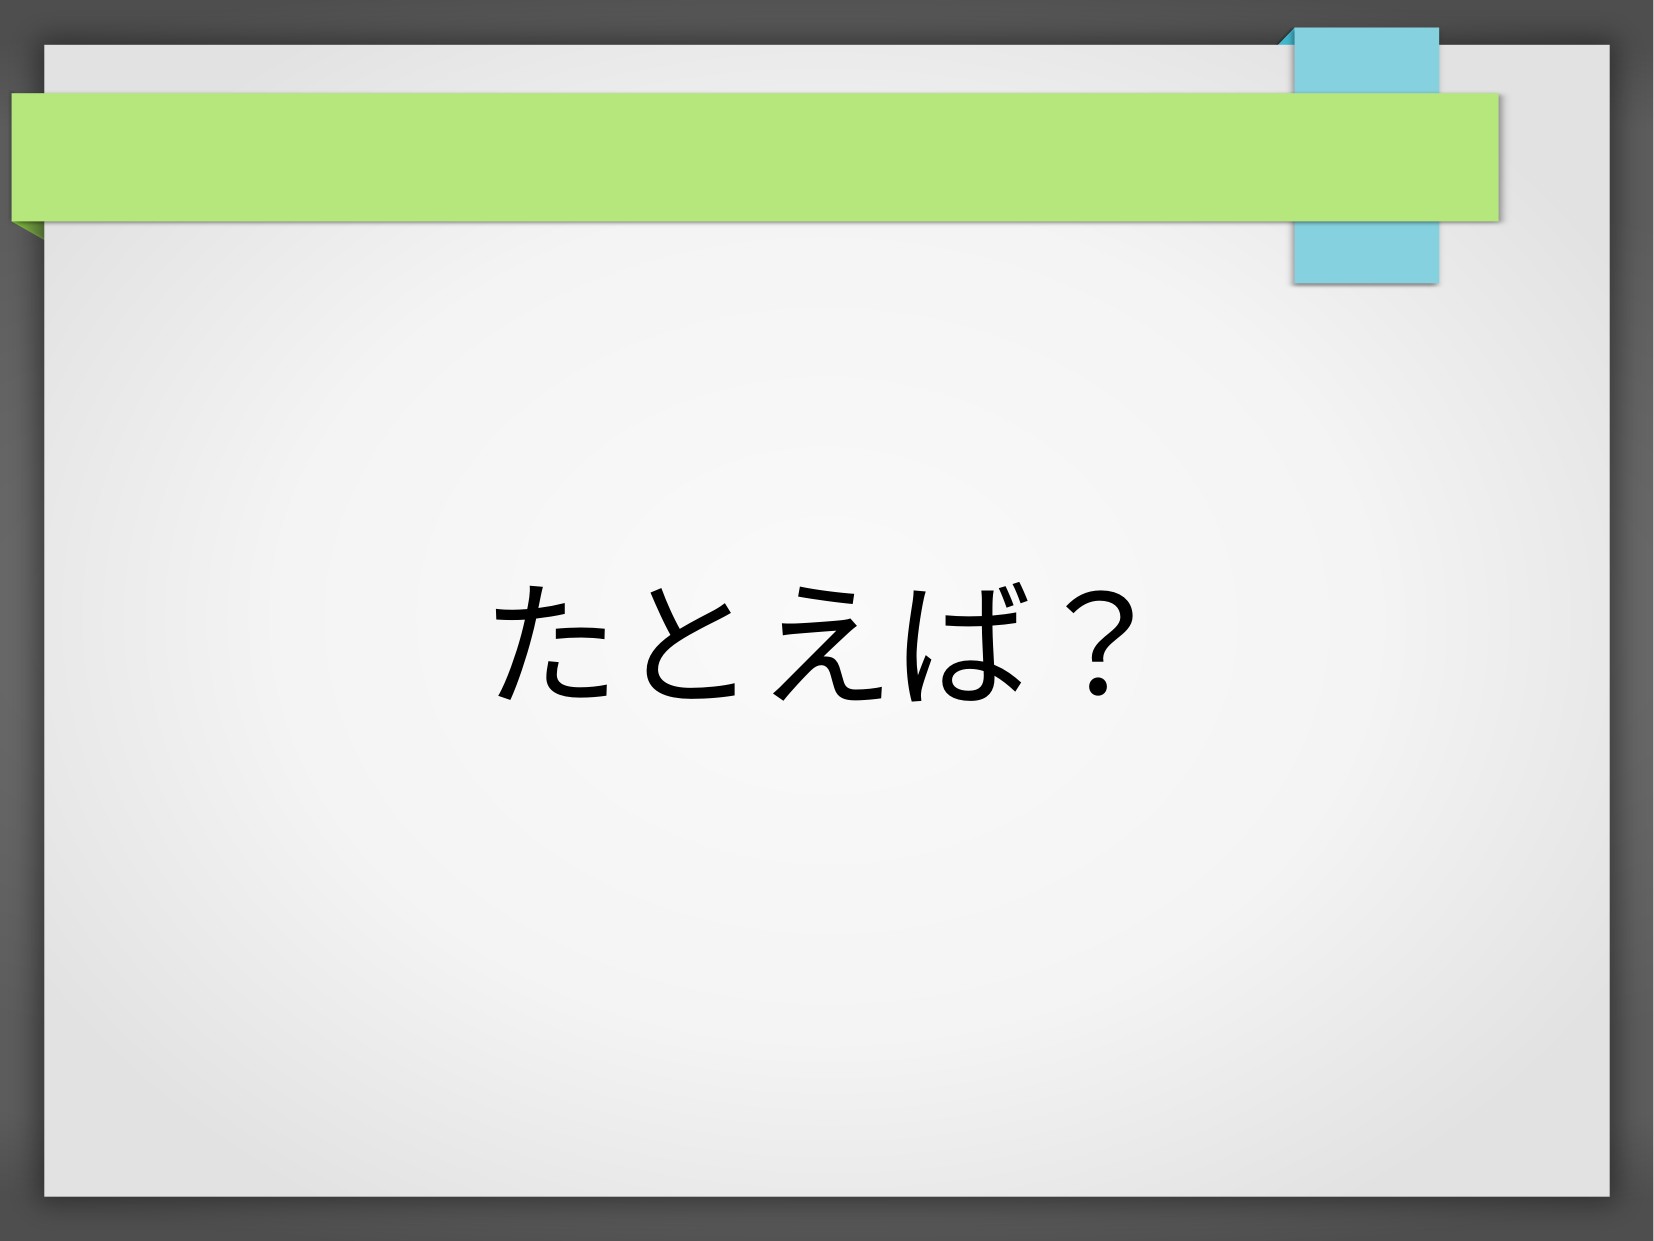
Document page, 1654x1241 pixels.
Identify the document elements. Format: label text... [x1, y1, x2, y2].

subtitle たとえば？ [81, 125, 1570, 1146]
picture [0, 0, 1654, 1241]
